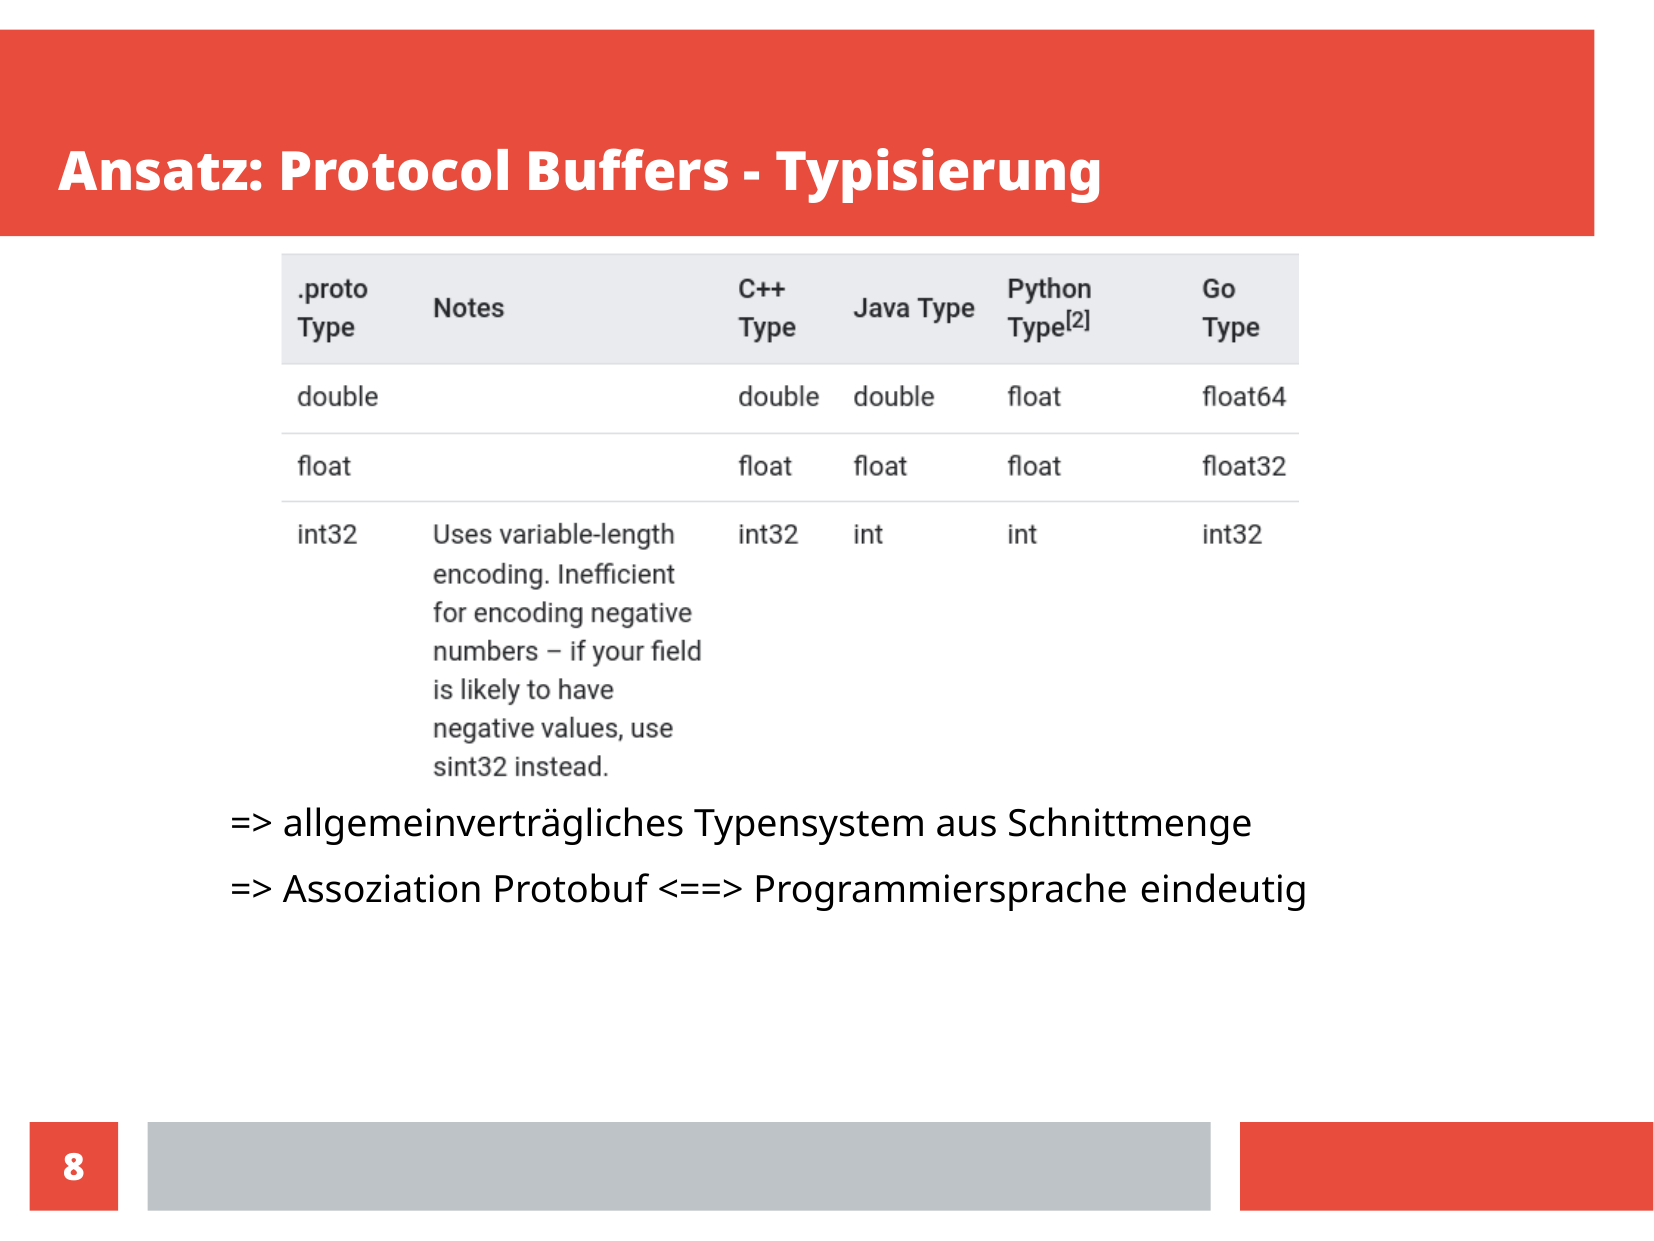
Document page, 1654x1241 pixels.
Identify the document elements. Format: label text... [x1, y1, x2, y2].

picture [270, 239, 1299, 794]
text_box => allgemeinverträgliches Typensystem aus Schnittmenge => Assoziation Protobuf <==> Programmiersprache eindeutig [180, 309, 1471, 922]
title Ansatz: Protocol Buffers - Typisierung [59, 59, 1595, 207]
